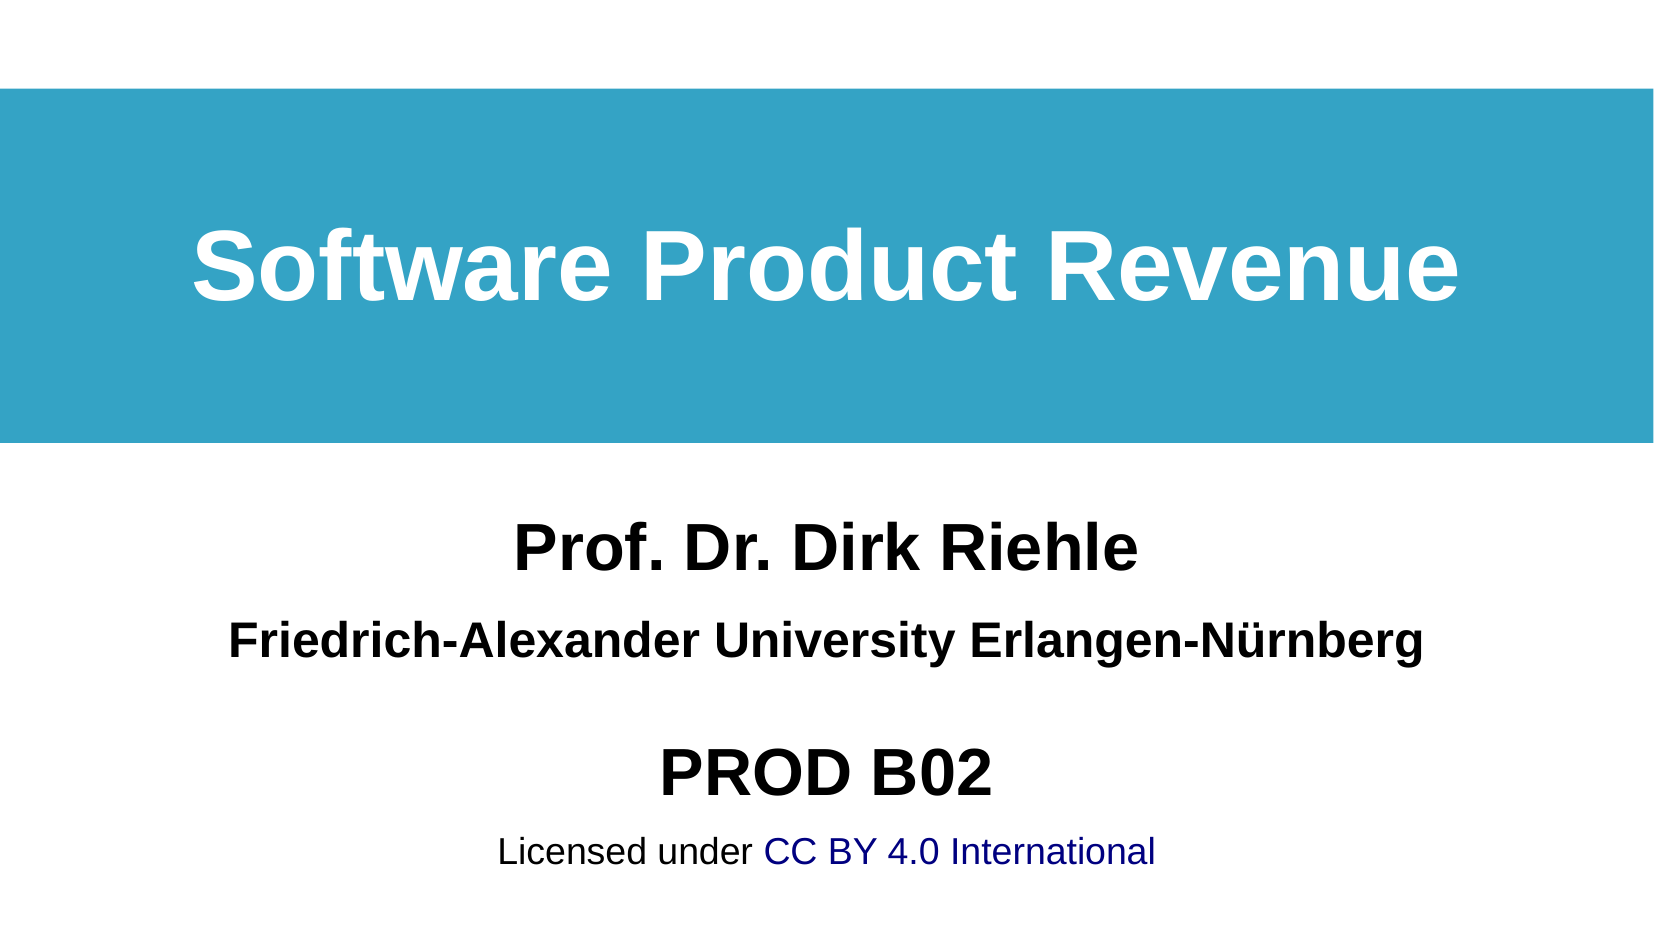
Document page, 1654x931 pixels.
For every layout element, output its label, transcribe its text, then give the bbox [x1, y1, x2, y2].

title Software Product Revenue [0, 88, 1654, 443]
subtitle Prof. Dr. Dirk Riehle Friedrich-Alexander University Erlangen-Nürnberg PROD B02 Licensed under CC BY 4.0 International [29, 472, 1625, 886]
